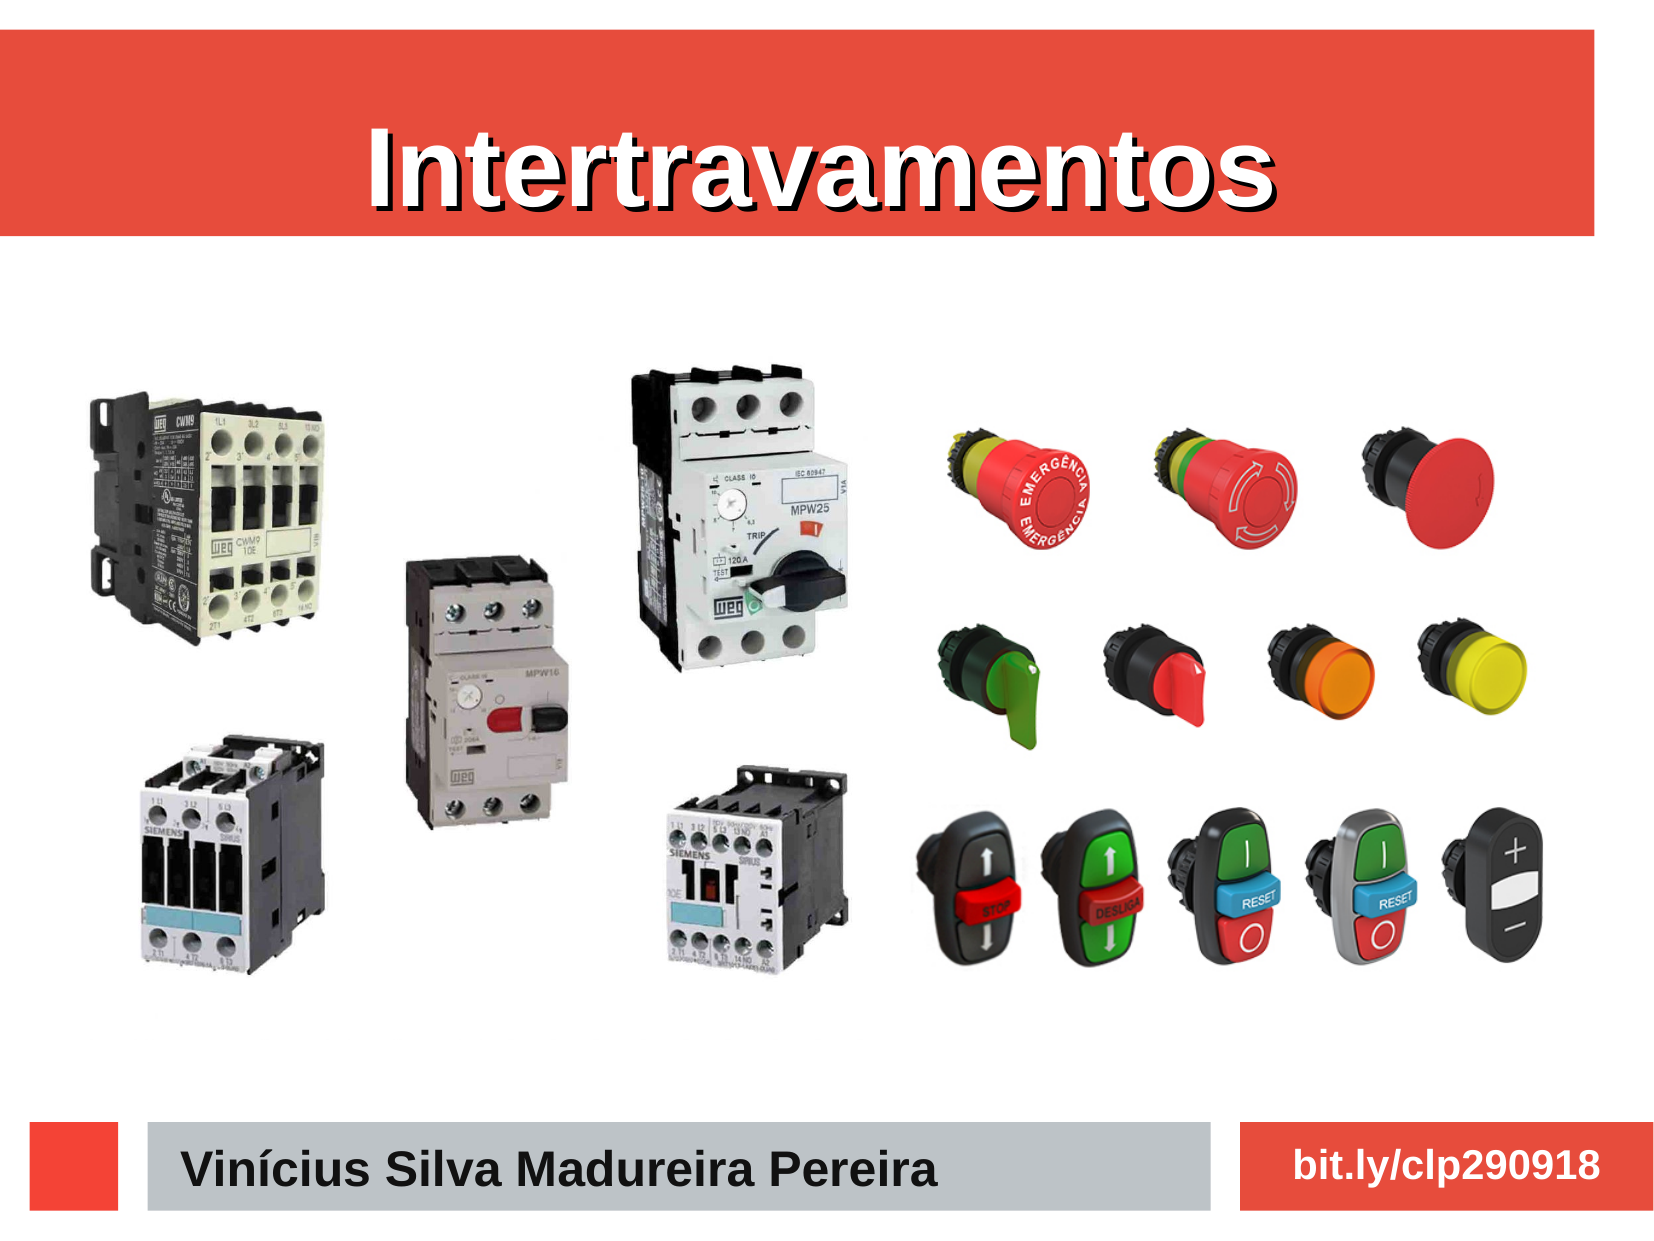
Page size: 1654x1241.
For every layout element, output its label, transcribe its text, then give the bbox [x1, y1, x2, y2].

text_box Vinícius Silva Madureira Pereira [165, 1133, 1170, 1205]
text_box bit.ly/clp290918 [1228, 1133, 1654, 1205]
title Intertravamentos [364, 0, 1289, 231]
picture [909, 389, 1548, 1004]
picture [70, 342, 874, 1040]
